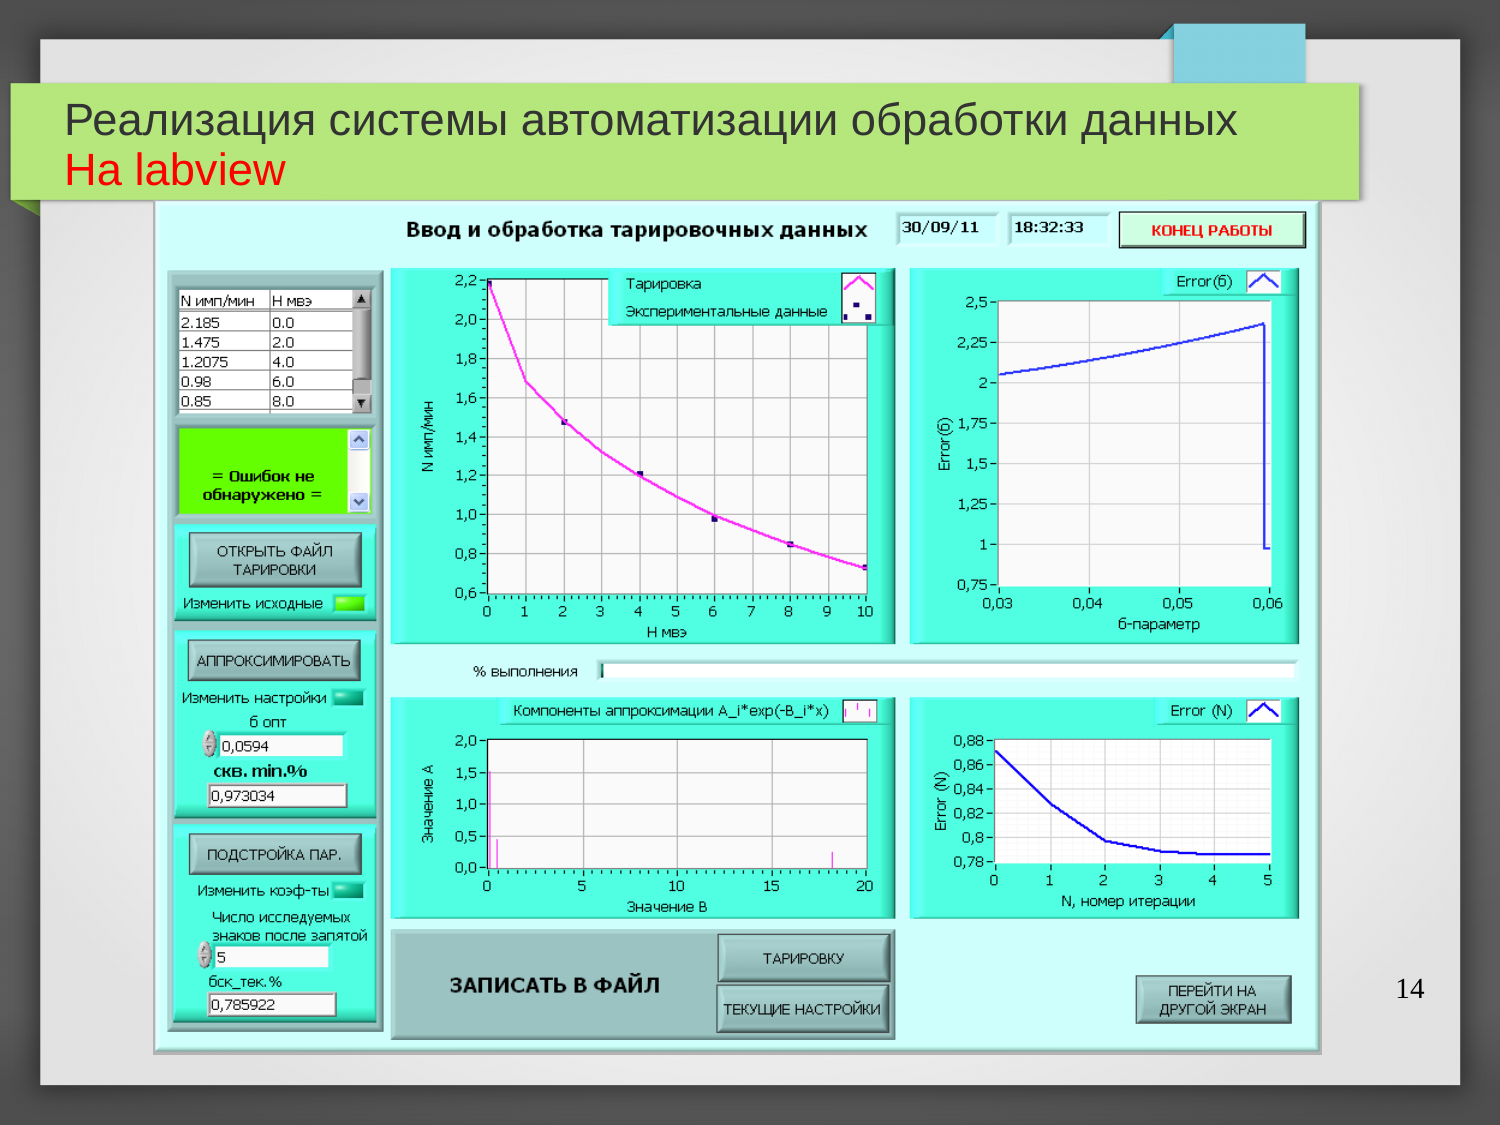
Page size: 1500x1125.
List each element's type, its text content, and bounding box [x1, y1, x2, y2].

title Реализация системы автоматизации обработки данных На labview [64, 93, 1300, 196]
picture [0, 0, 1500, 1125]
